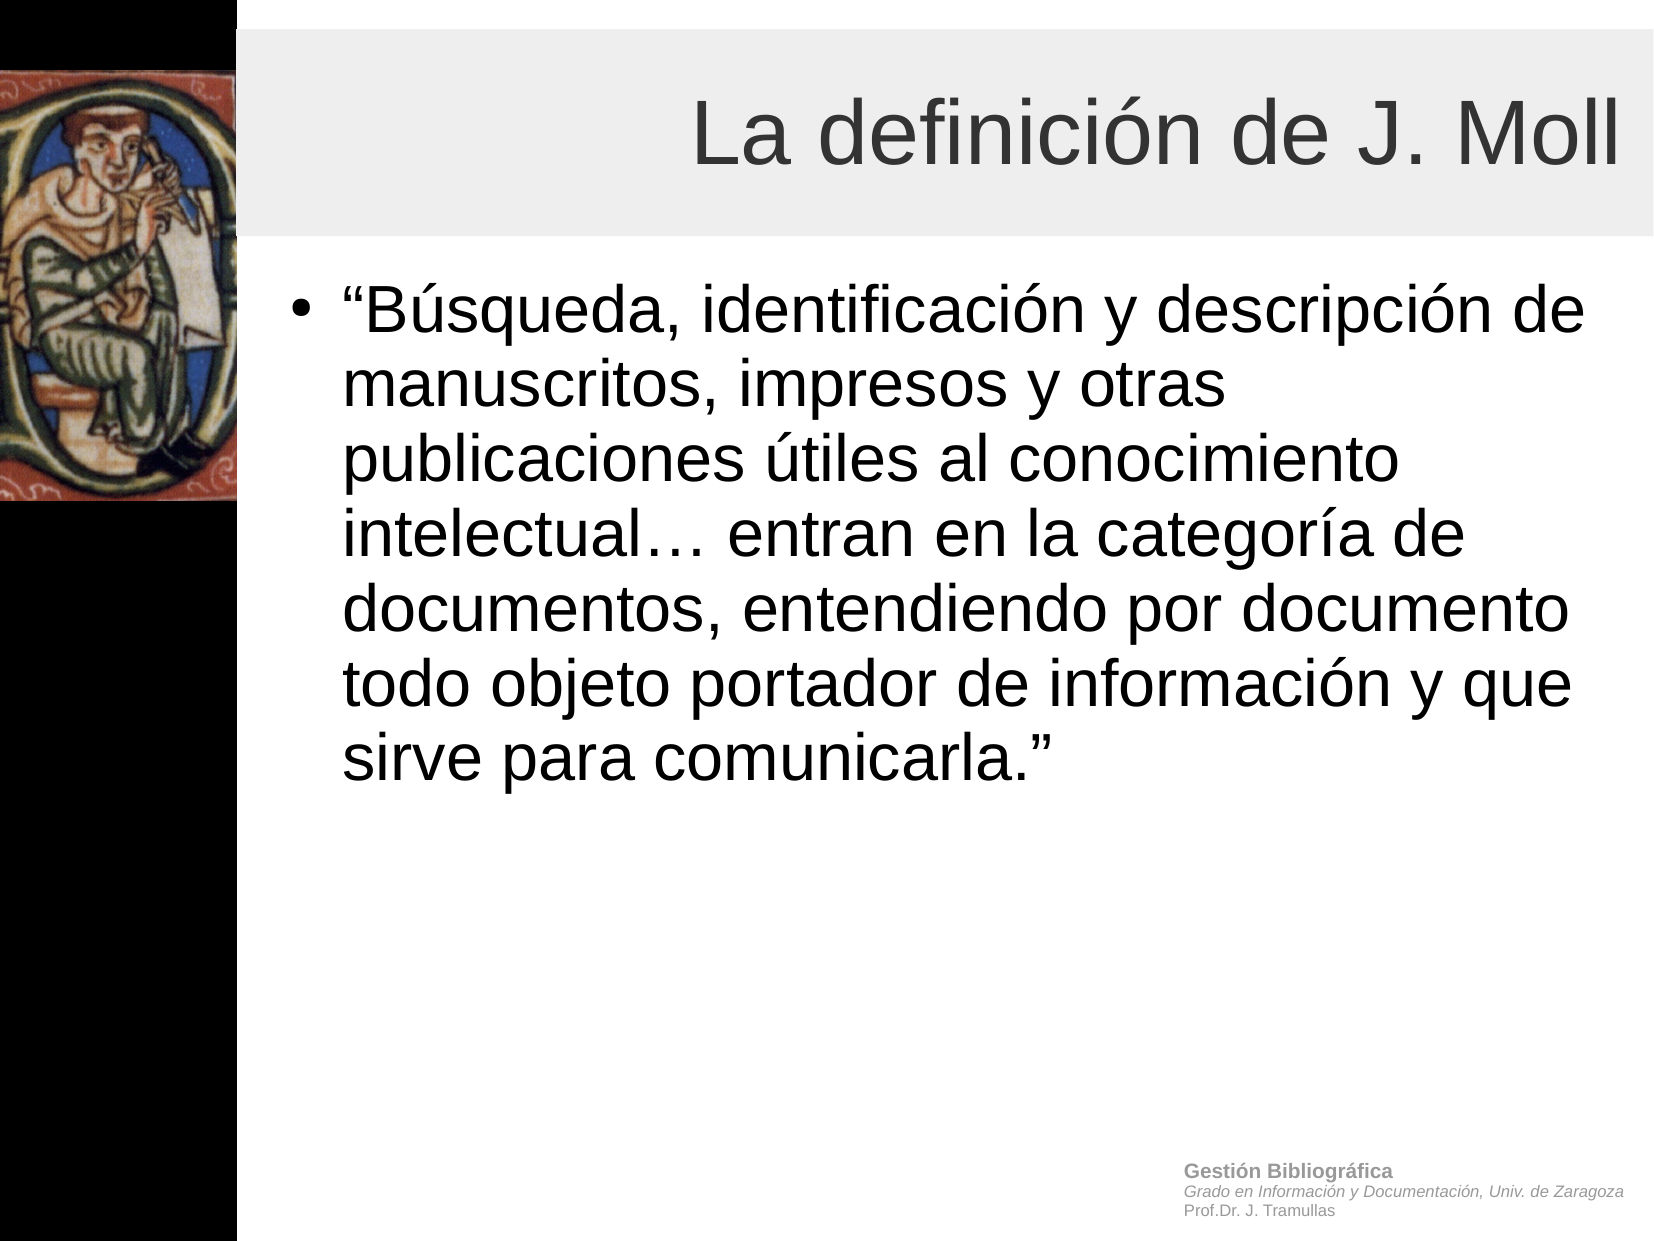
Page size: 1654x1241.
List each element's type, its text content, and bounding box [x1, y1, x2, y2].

list “Búsqueda, identificación y descripción de manuscritos, impresos y otras publicaciones útiles al conocimiento intelectual… entran en la categoría de documentos, entendiendo por documento todo objeto portador de información y que sirve para comunicarla.” [271, 271, 1619, 1134]
picture [0, 70, 237, 501]
title La definición de J. Moll [236, 29, 1654, 237]
